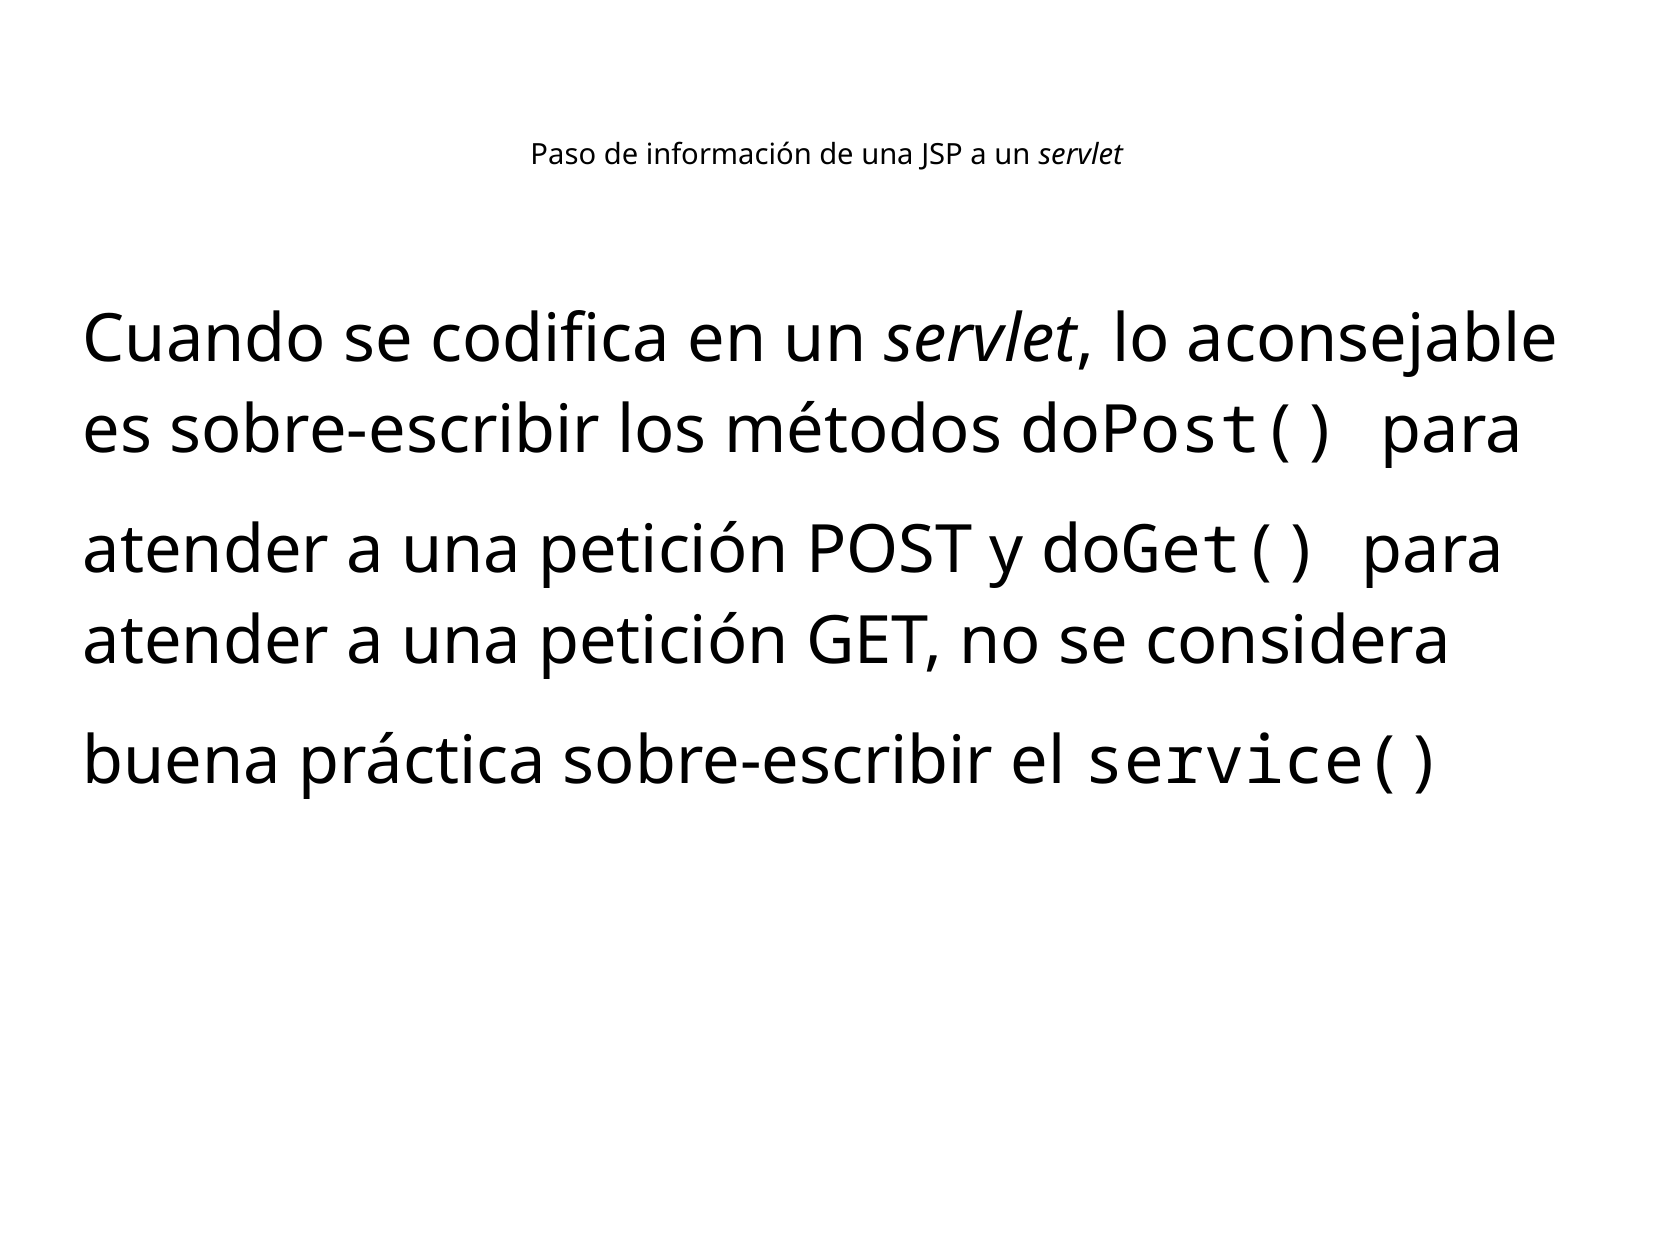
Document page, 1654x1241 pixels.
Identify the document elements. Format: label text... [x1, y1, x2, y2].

list Cuando se codifica en un servlet, lo aconsejable es sobre-escribir los métodos doPost() para atender a una petición POST y doGet() para atender a una petición GET, no se considera buena práctica sobre-escribir el service() [82, 290, 1571, 1109]
title Paso de información de una JSP a un servlet [82, 49, 1571, 257]
